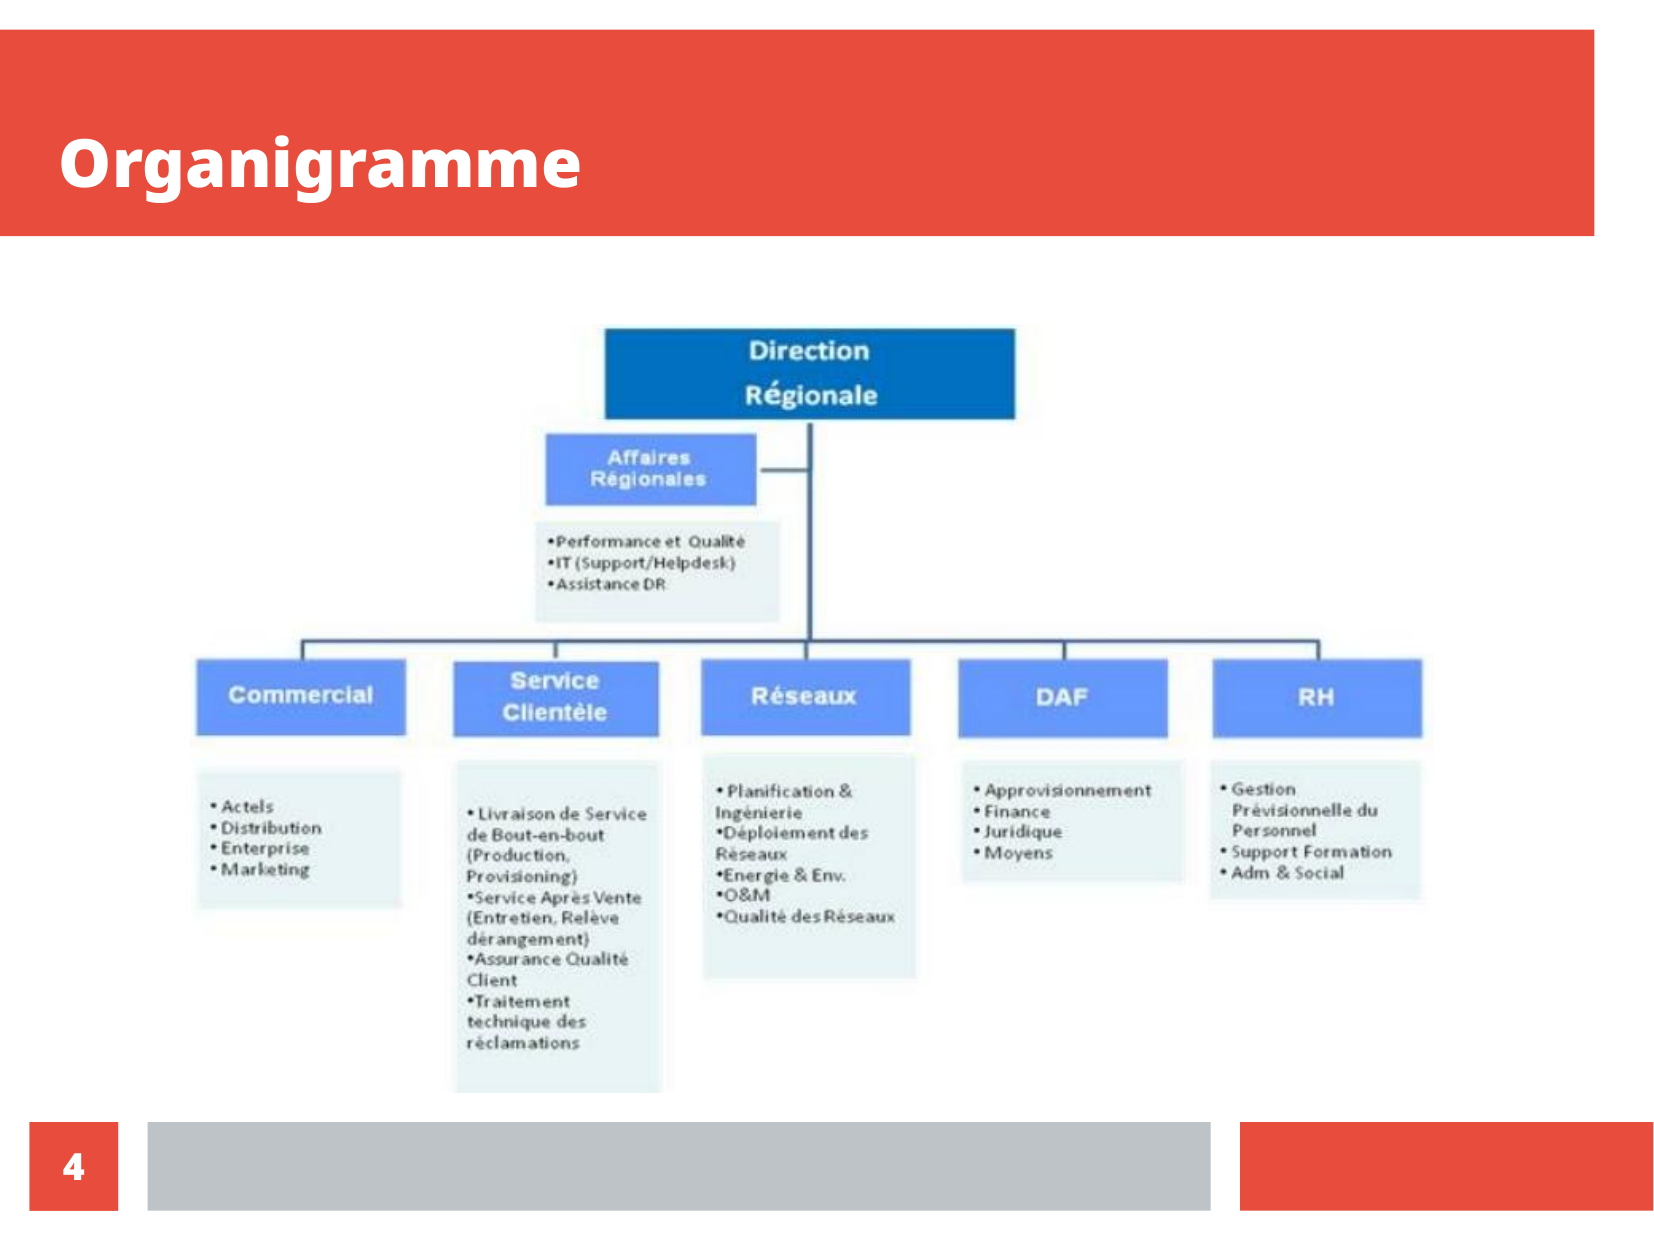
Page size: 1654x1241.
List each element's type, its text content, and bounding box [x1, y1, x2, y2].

picture [190, 324, 1434, 1093]
title Organigramme [59, 59, 1595, 207]
